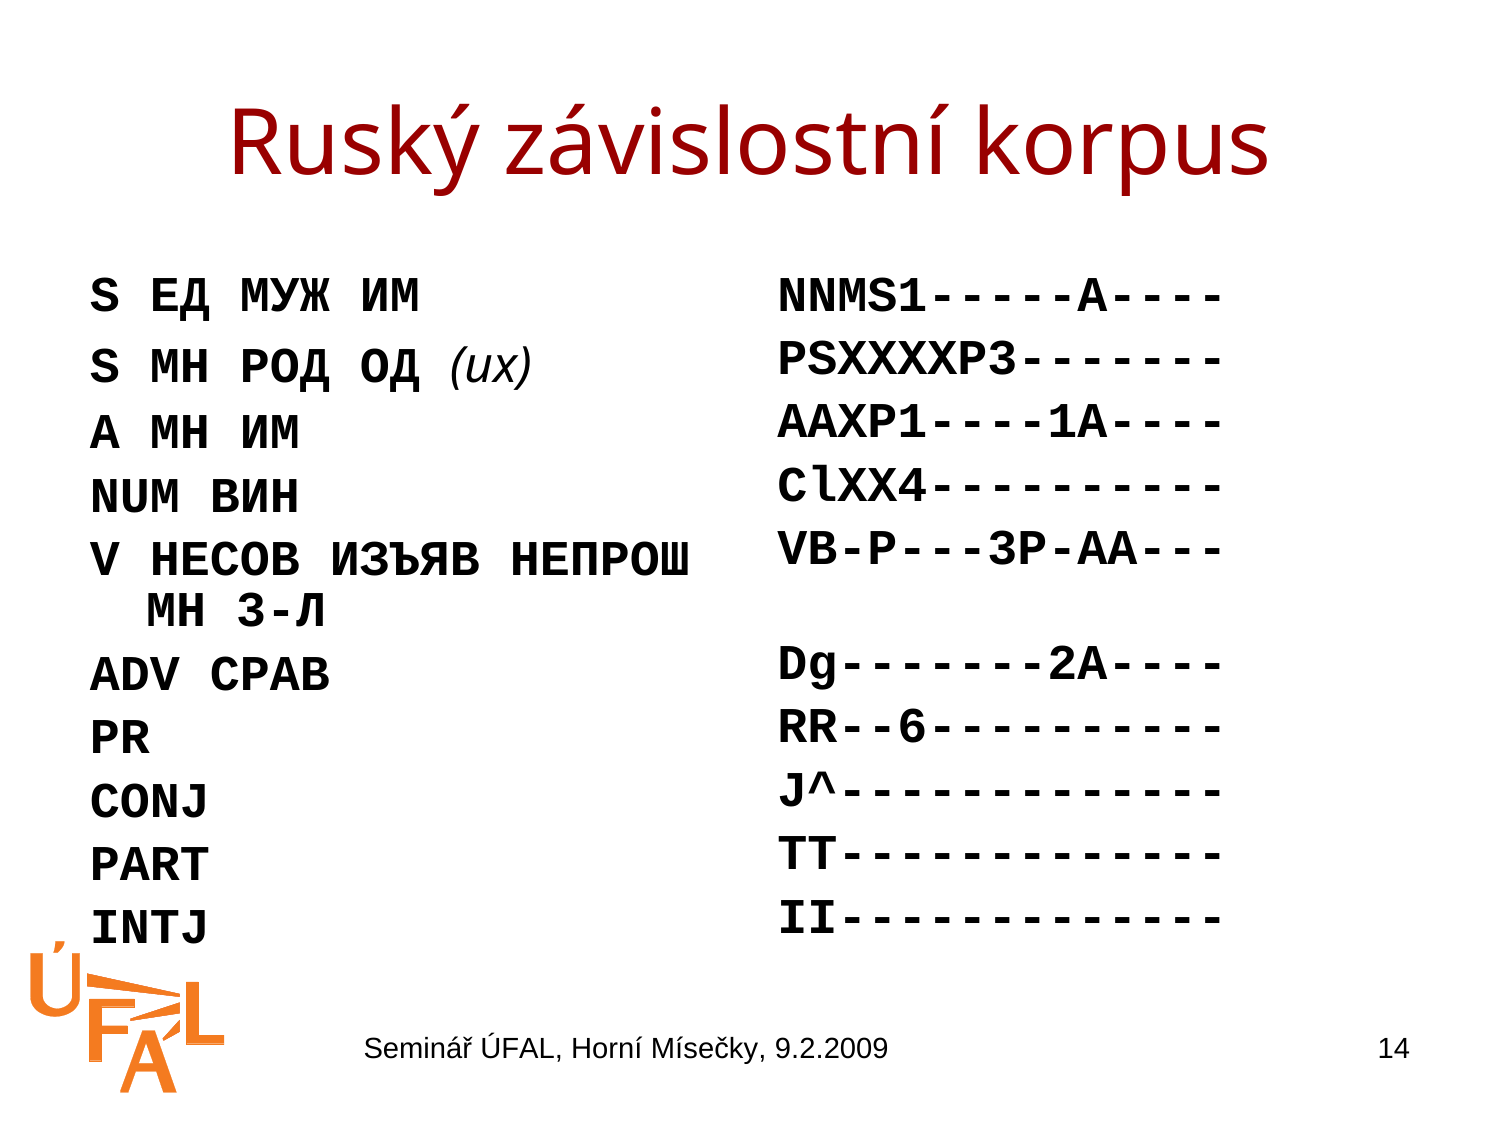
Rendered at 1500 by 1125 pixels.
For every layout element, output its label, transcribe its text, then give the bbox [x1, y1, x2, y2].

title Ruský závislostní korpus [75, 45, 1426, 233]
list S ЕД МУЖ ИМ S МН РОД ОД (их) A МН ИМ NUM ВИН V НЕСОВ ИЗЪЯВ НЕПРОШ МН 3-Л ADV СРАВ PR CONJ PART INTJ [75, 262, 738, 1006]
list NNMS1-----A---- PSXXXXP3------- AAXP1----1A---- ClXX4---------- VB-P---3P-AA--- Dg-------2A---- RR--6---------- J^------------- TT------------- II------------- [762, 262, 1426, 1006]
